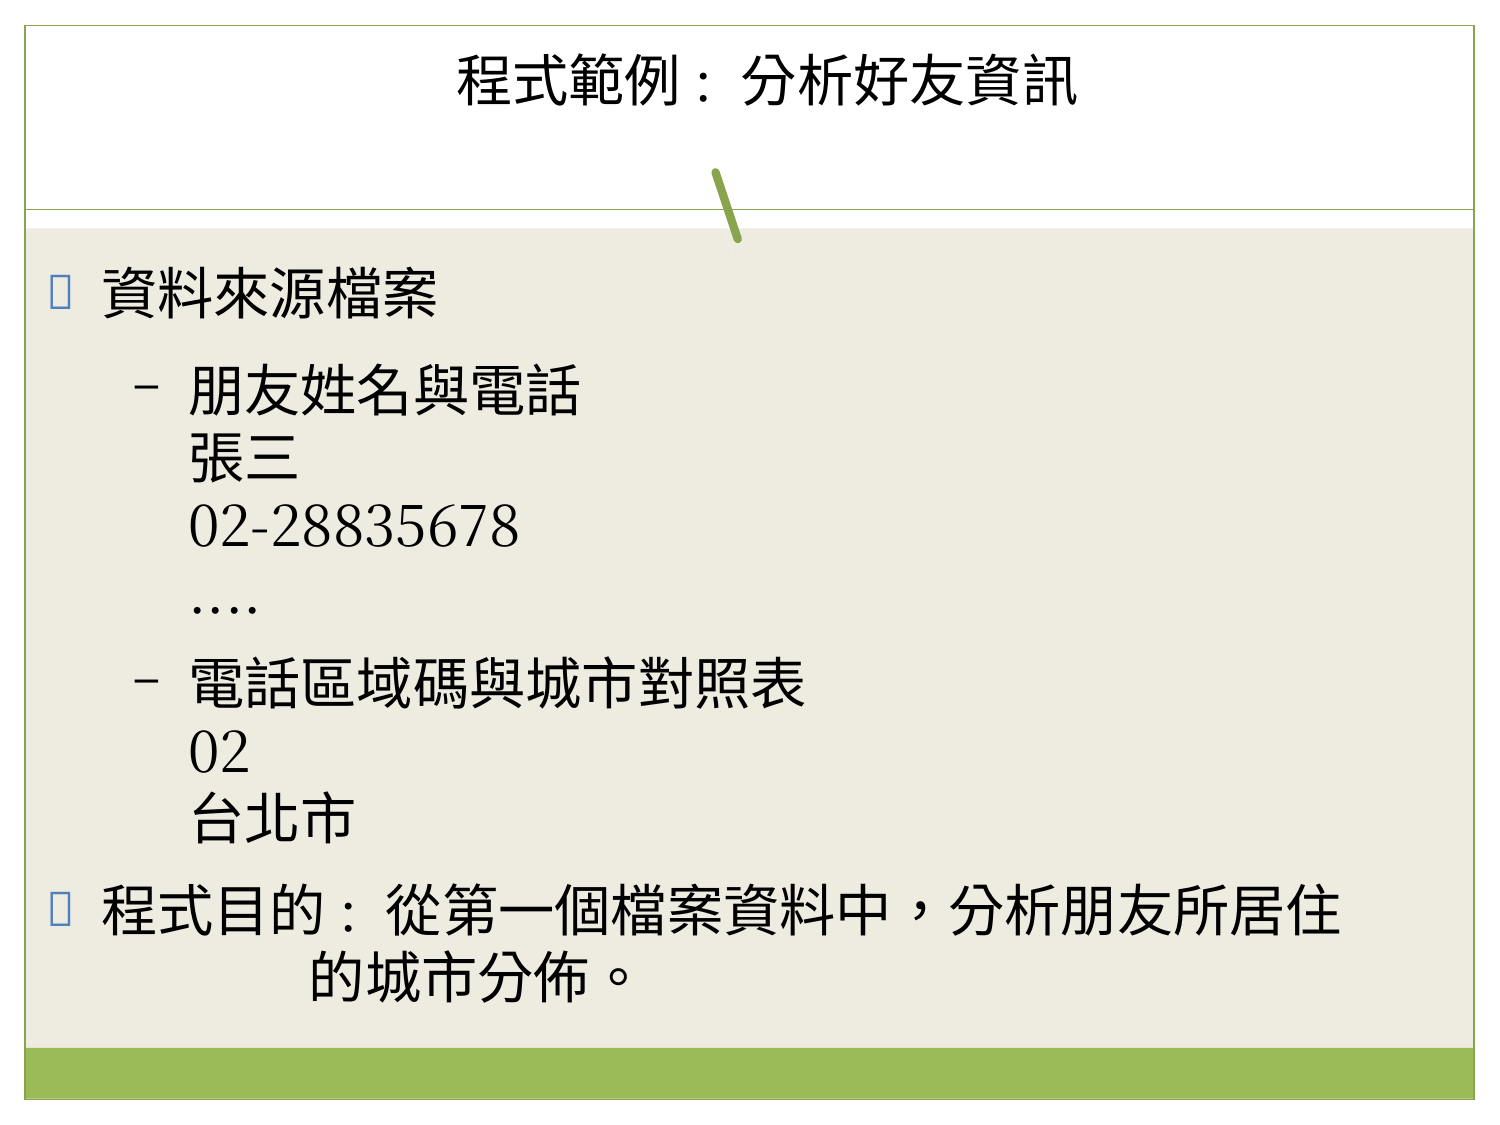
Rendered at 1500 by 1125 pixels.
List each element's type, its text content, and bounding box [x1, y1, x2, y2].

list 資料來源檔案 朋友姓名與電話 張三 02-28835678 .... 電話區域碼與城市對照表 02 台北市 程式目的: 從第一個檔案資料中，分析朋友所居住 的城市分佈。 [31, 250, 1427, 1001]
title 程式範例: 分析好友資訊 [49, 37, 1450, 162]
